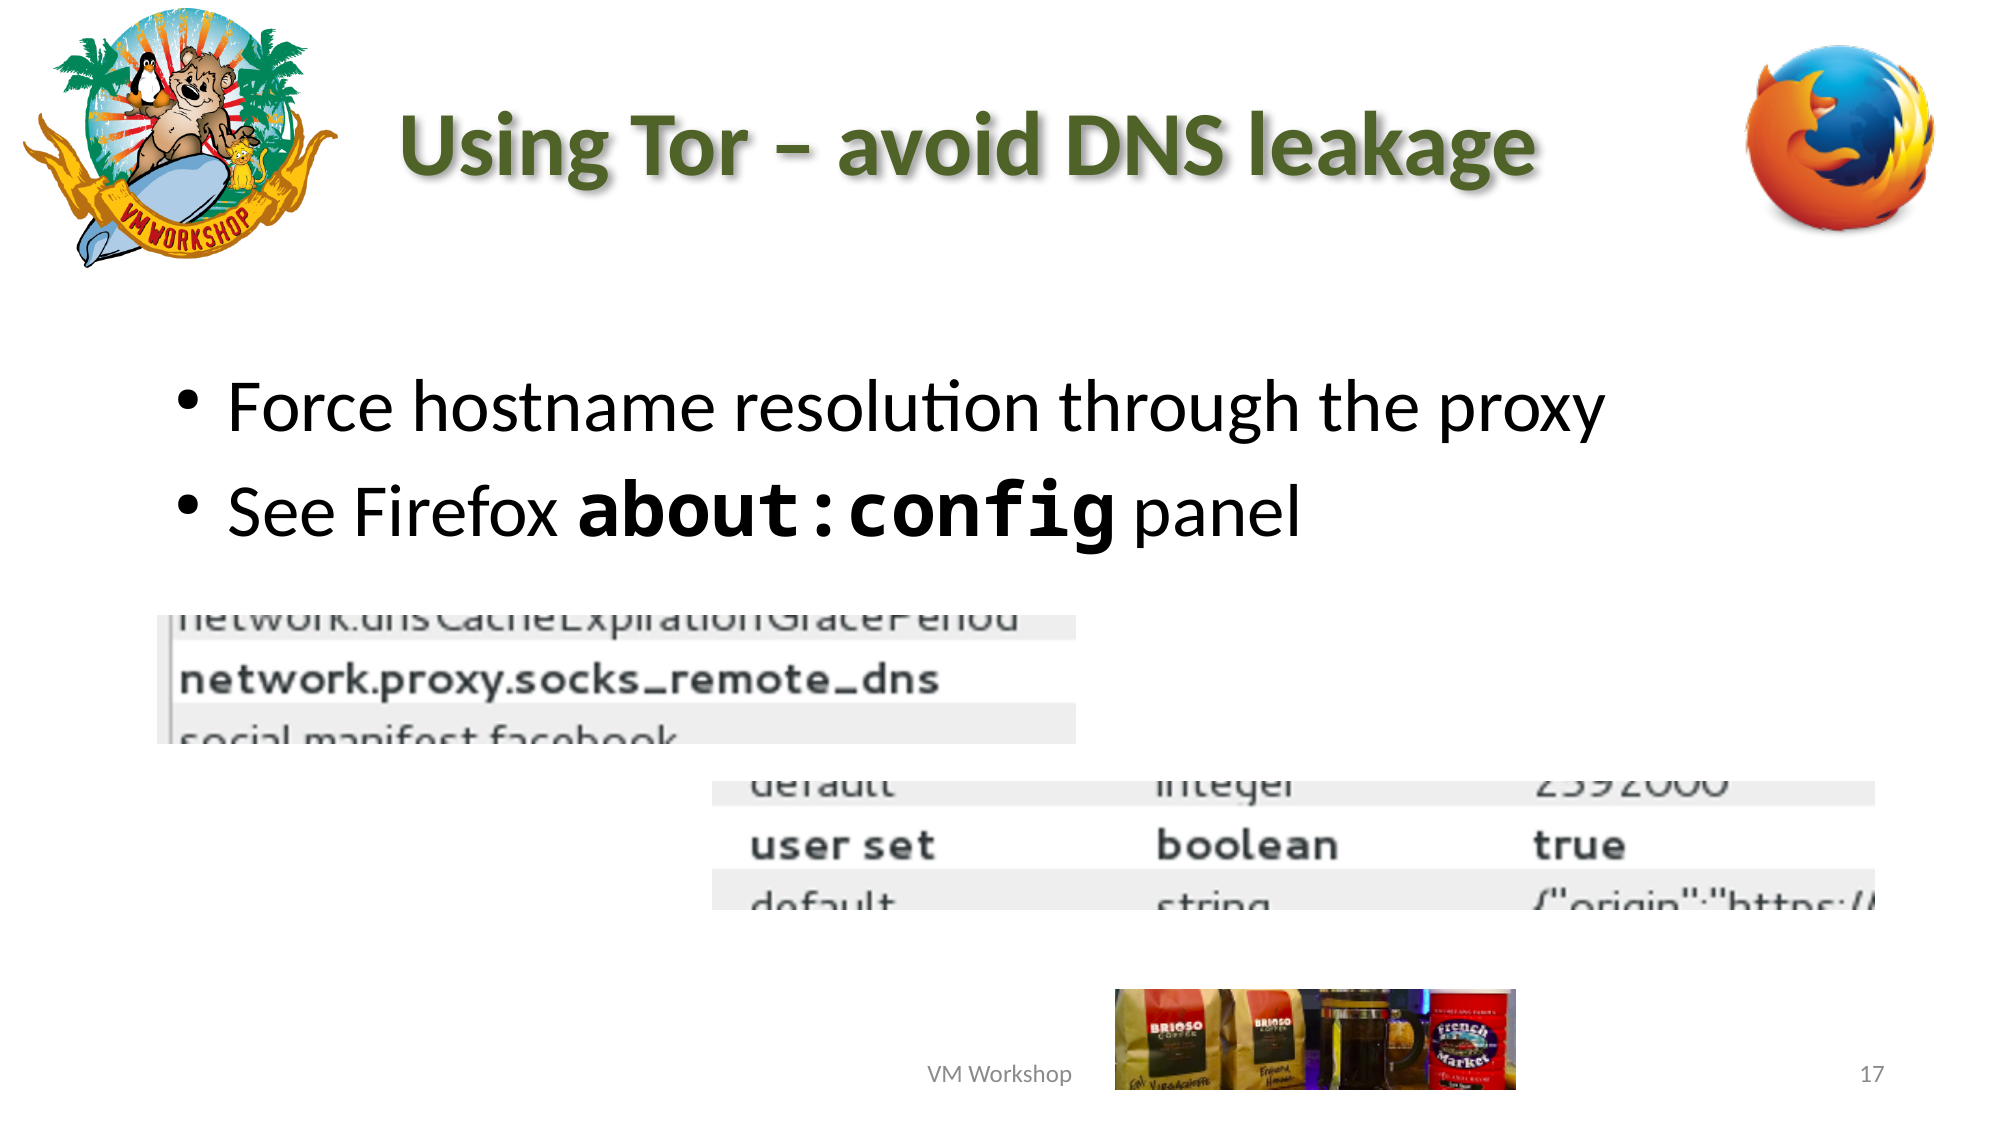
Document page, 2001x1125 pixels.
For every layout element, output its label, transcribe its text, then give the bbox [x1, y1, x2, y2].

title Using Tor – avoid DNS leakage [383, 45, 1740, 233]
picture [1115, 1041, 1516, 1090]
picture [23, 8, 338, 269]
list Force hostname resolution through the proxy See Firefox about:config panel [156, 251, 2000, 1041]
picture [1740, 44, 1940, 245]
picture [712, 781, 1875, 910]
picture [157, 615, 1076, 744]
